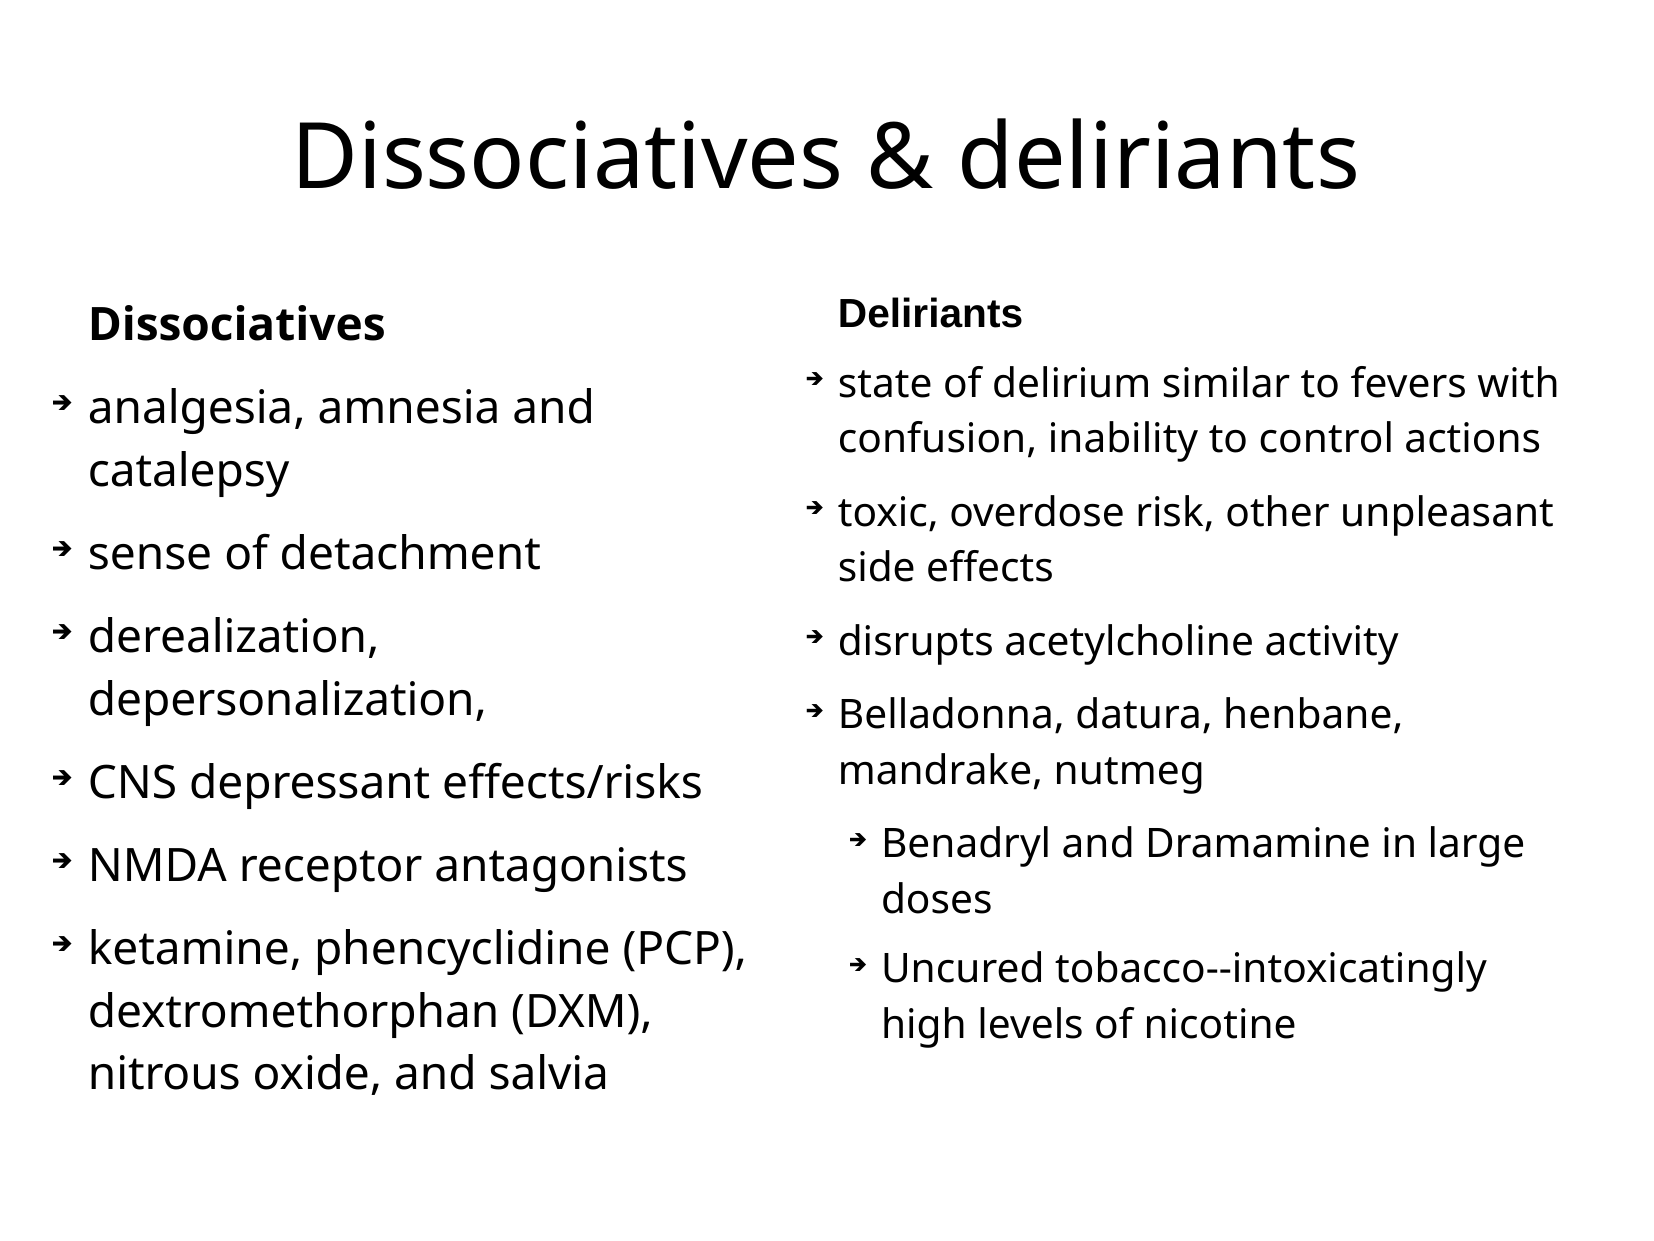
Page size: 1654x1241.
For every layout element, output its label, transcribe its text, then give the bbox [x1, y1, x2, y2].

list Deliriants state of delirium similar to fevers with confusion, inability to control actions toxic, overdose risk, other unpleasant side effects disrupts acetylcholine activity Belladonna, datura, henbane, mandrake, nutmeg Benadryl and Dramamine in large doses Uncured tobacco--intoxicatingly high levels of nicotine [794, 290, 1571, 1081]
list Dissociatives analgesia, amnesia and catalepsy sense of detachment derealization, depersonalization, CNS depressant effects/risks NMDA receptor antagonists ketamine, phencyclidine (PCP), dextromethorphan (DXM), nitrous oxide, and salvia [39, 291, 766, 1111]
title Dissociatives & deliriants [82, 49, 1571, 257]
